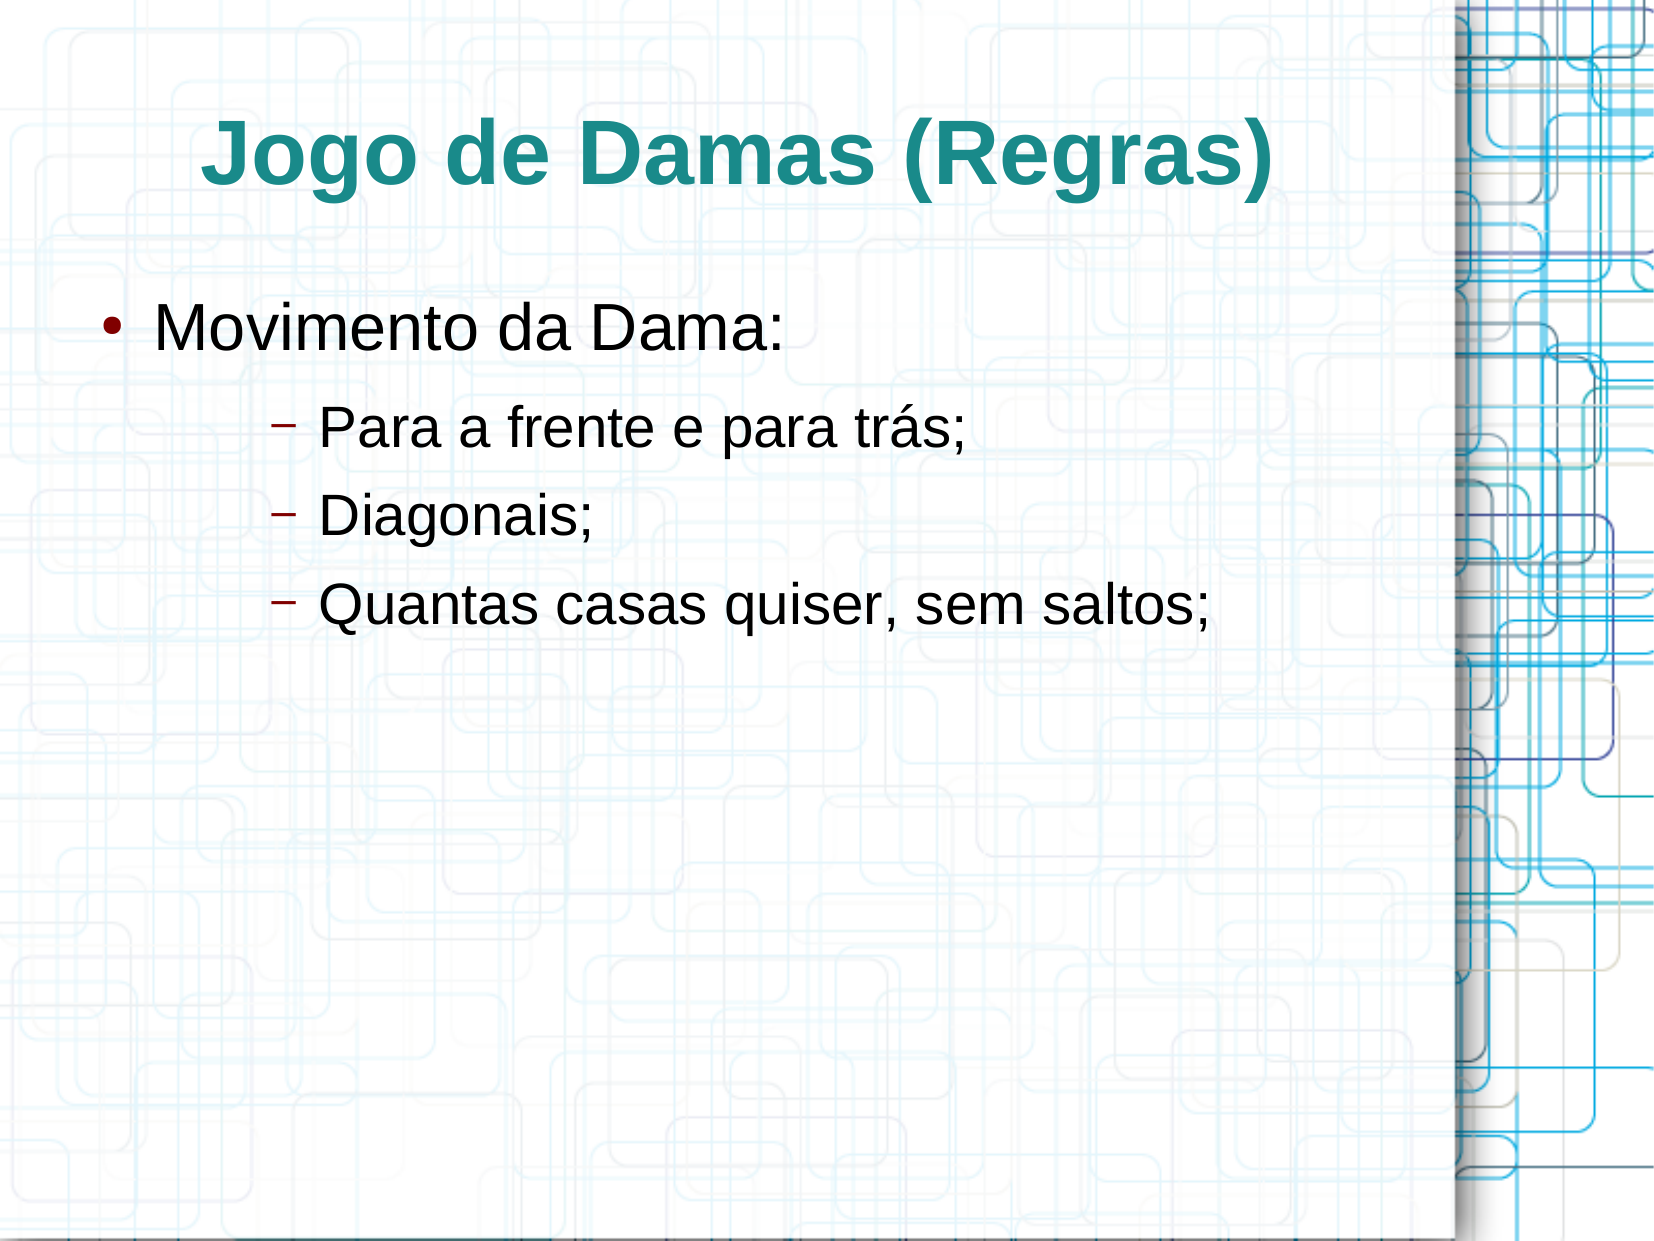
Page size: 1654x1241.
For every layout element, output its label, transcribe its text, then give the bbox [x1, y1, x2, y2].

picture [0, 0, 1654, 1241]
title Jogo de Damas (Regras) [59, 49, 1418, 257]
list Movimento da Dama: Para a frente e para trás; Diagonais; Quantas casas quiser, sem saltos; [82, 290, 1418, 1010]
